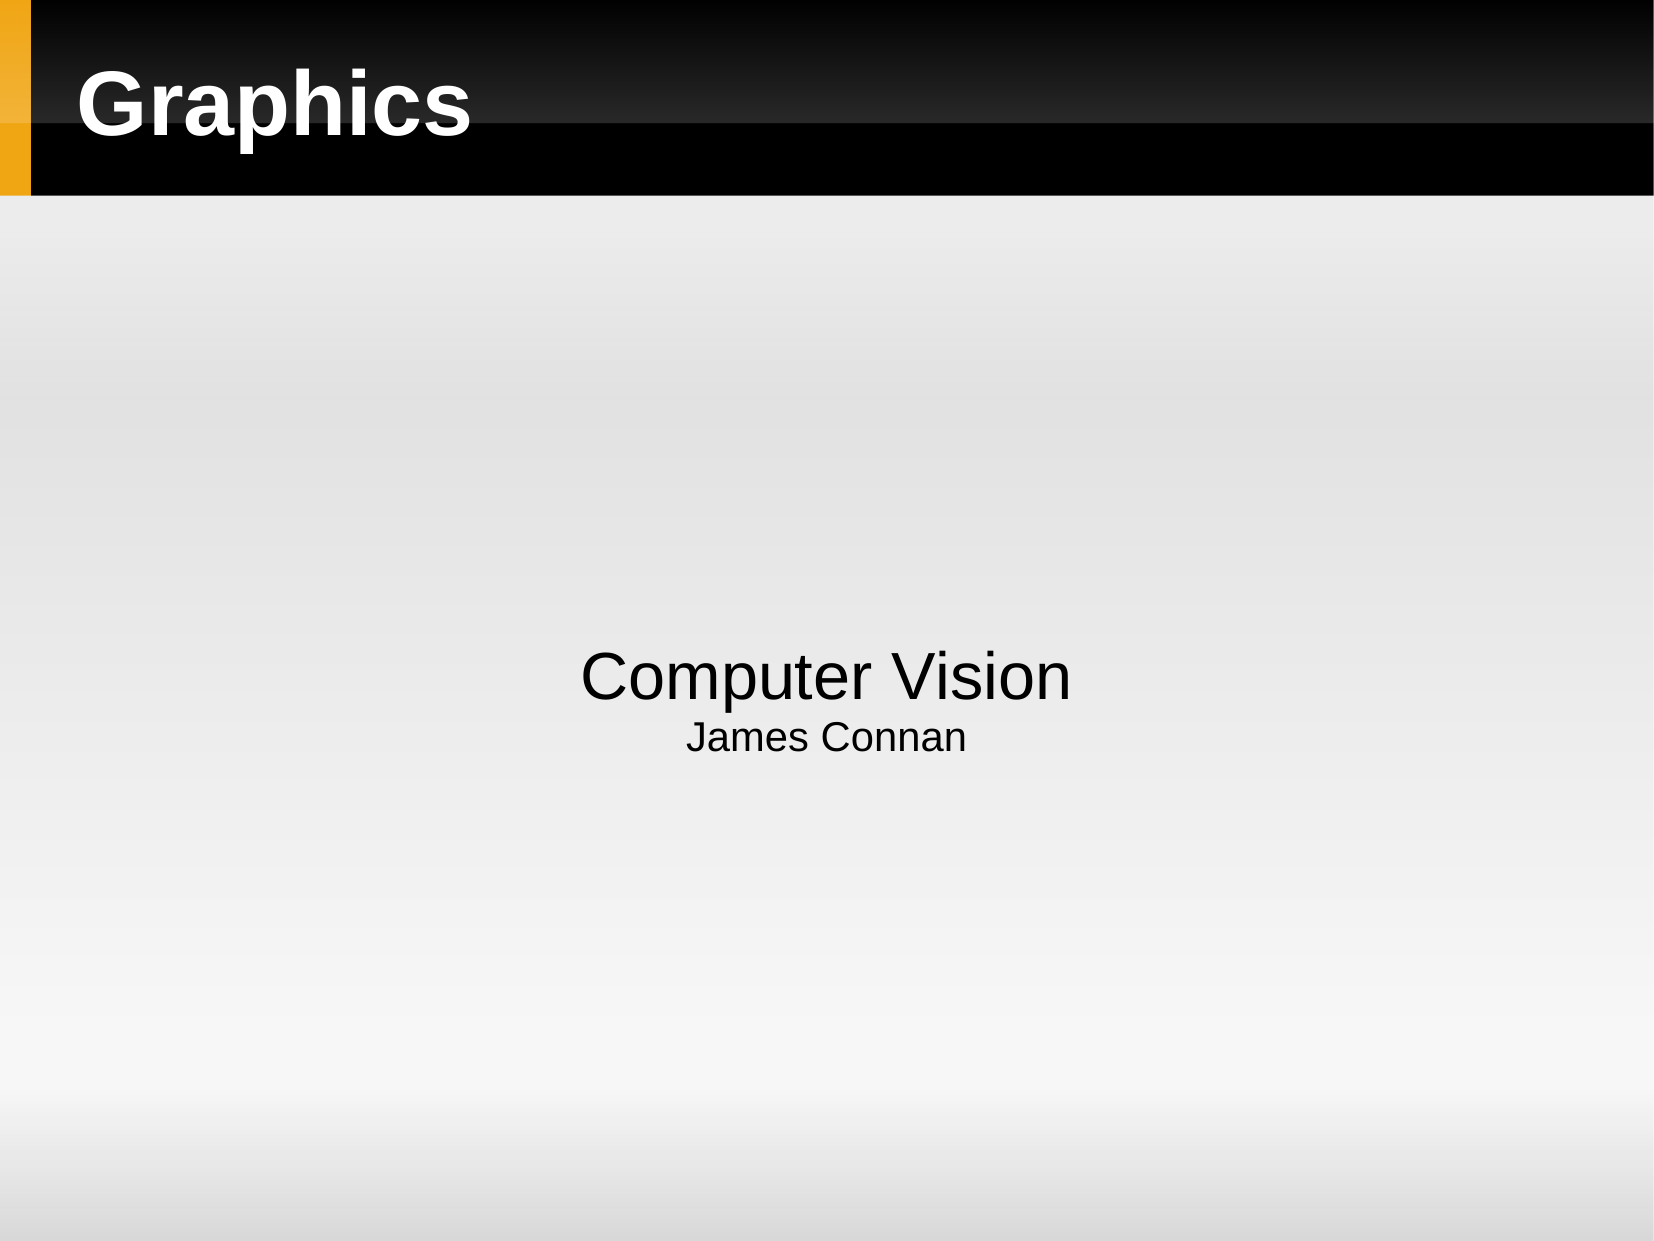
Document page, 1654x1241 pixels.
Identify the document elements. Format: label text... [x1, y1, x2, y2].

subtitle Computer Vision James Connan [82, 290, 1571, 1109]
picture [0, 0, 1654, 1241]
title Graphics [76, 0, 1565, 208]
